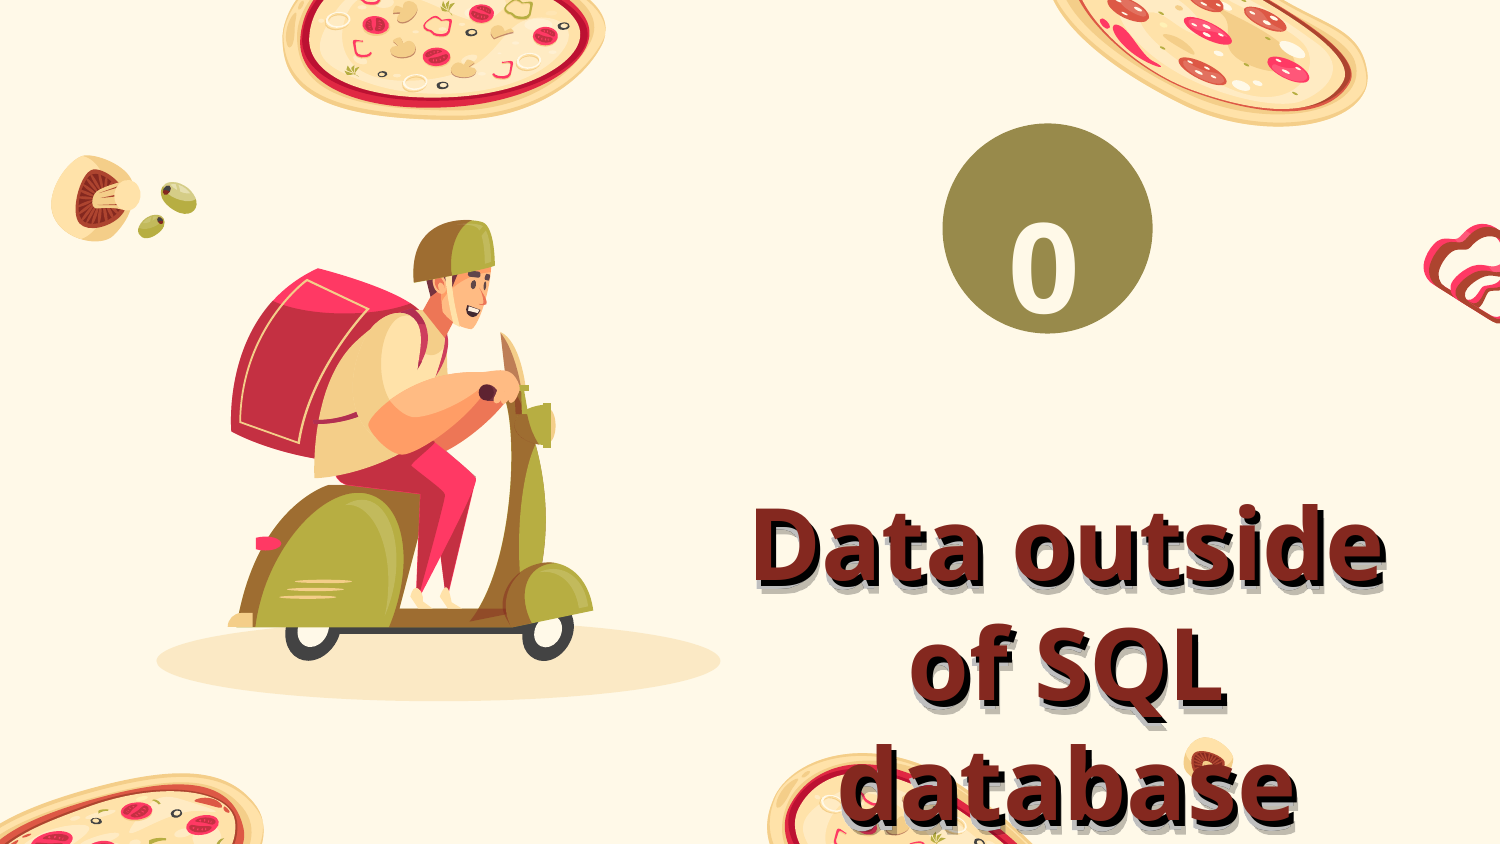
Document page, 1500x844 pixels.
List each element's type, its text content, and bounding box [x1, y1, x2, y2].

text_box [942, 123, 1153, 334]
title 01 [968, 173, 1121, 300]
title Data outside of SQL database [702, 465, 1431, 563]
text_box [156, 219, 721, 702]
